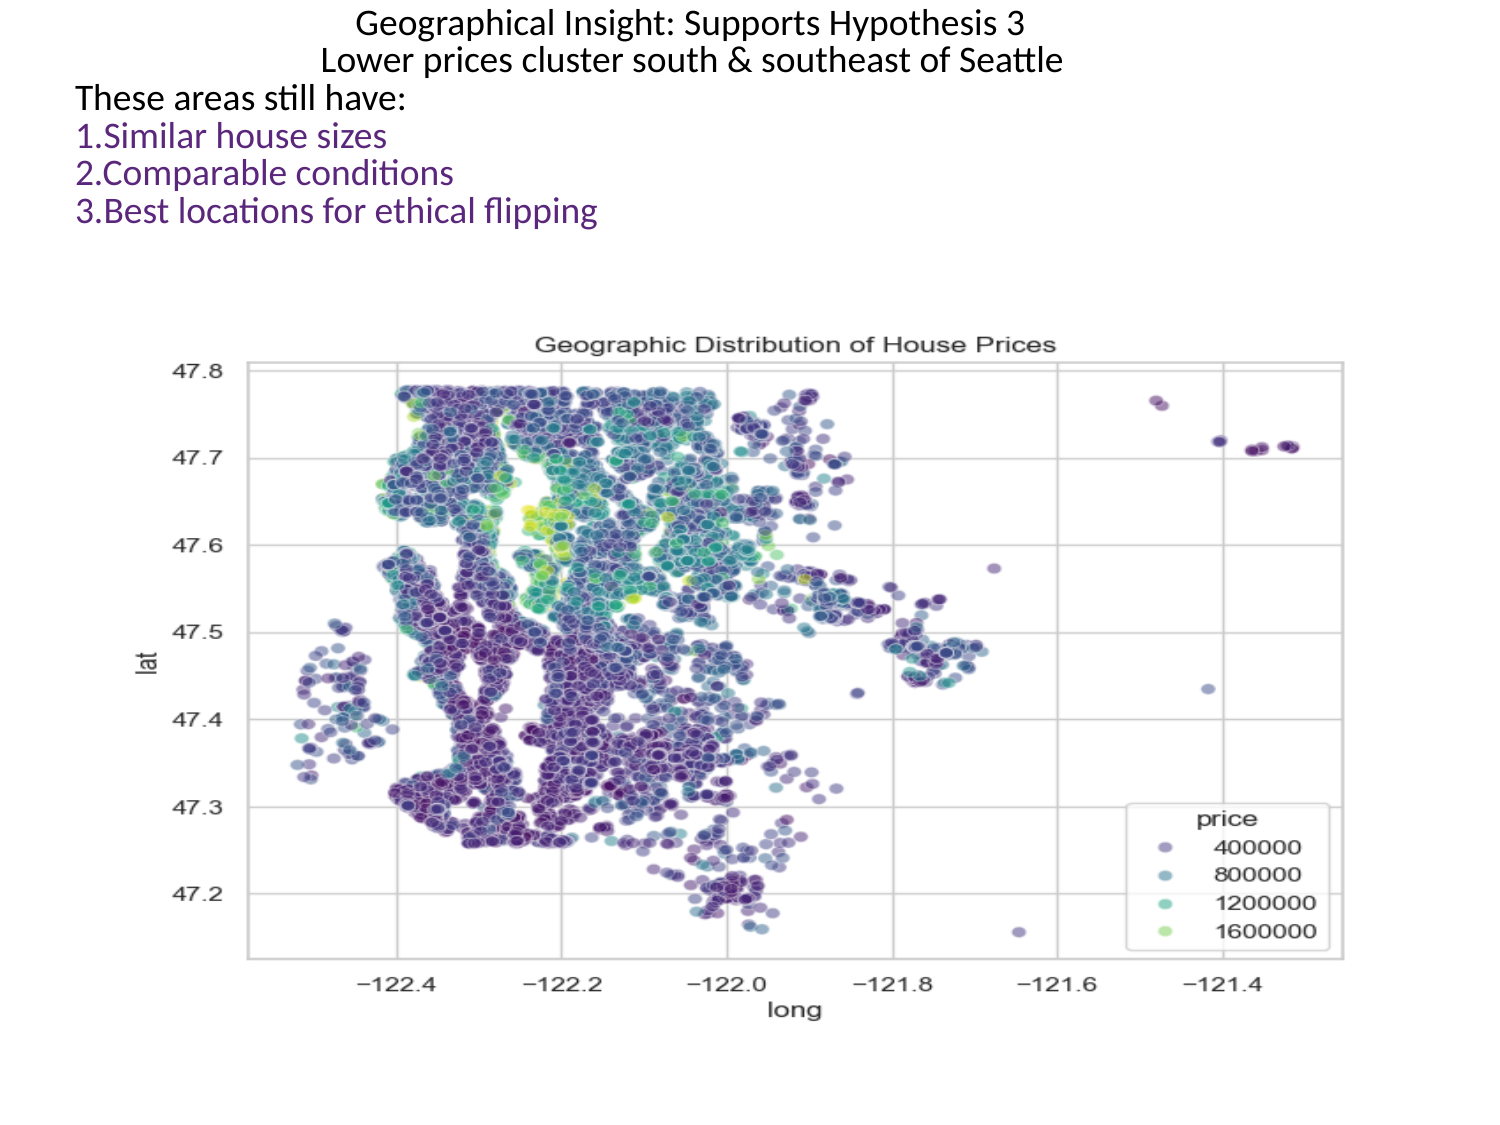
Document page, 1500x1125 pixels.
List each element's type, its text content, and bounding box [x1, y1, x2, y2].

picture [118, 324, 1359, 1034]
title Geographical Insight: Supports Hypothesis 3 Lower prices cluster south & southeast of Seattle These areas still have: 1.Similar house sizes 2.Comparable conditions 3.Best locations for ethical flipping [75, 6, 1425, 271]
